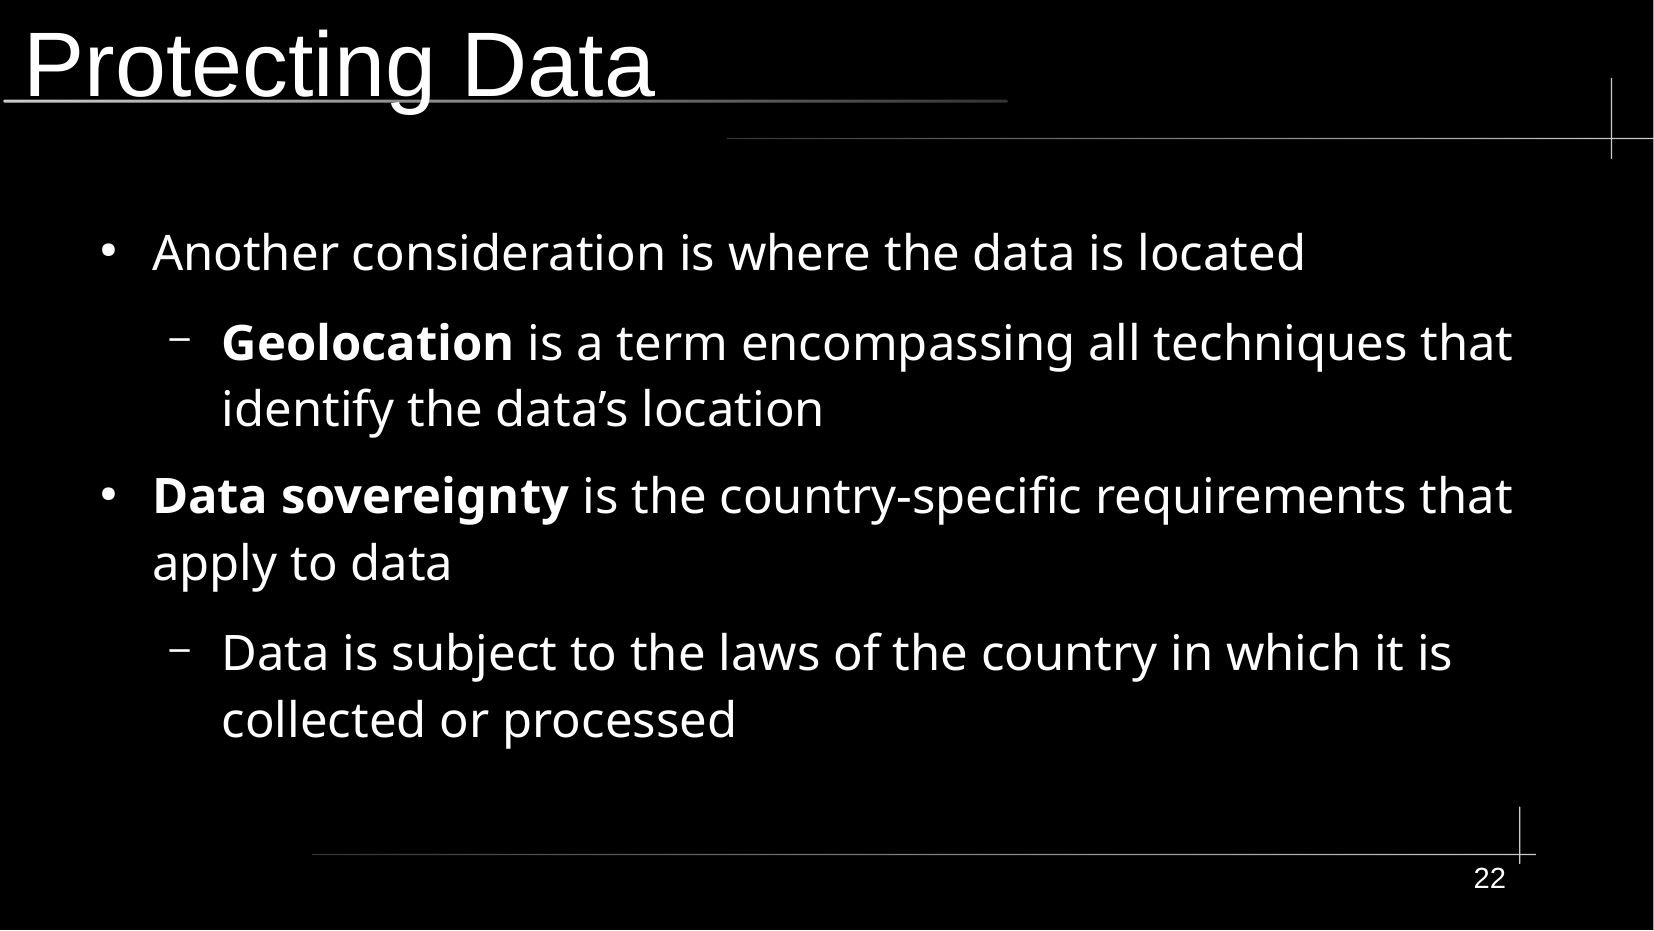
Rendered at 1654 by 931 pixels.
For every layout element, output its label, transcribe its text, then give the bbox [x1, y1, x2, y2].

title Protecting Data [23, 11, 1589, 119]
list Another consideration is where the data is located Geolocation is a term encompassing all techniques that identify the data’s location Data sovereignty is the country-specific requirements that apply to data Data is subject to the laws of the country in which it is collected or processed [82, 217, 1571, 758]
